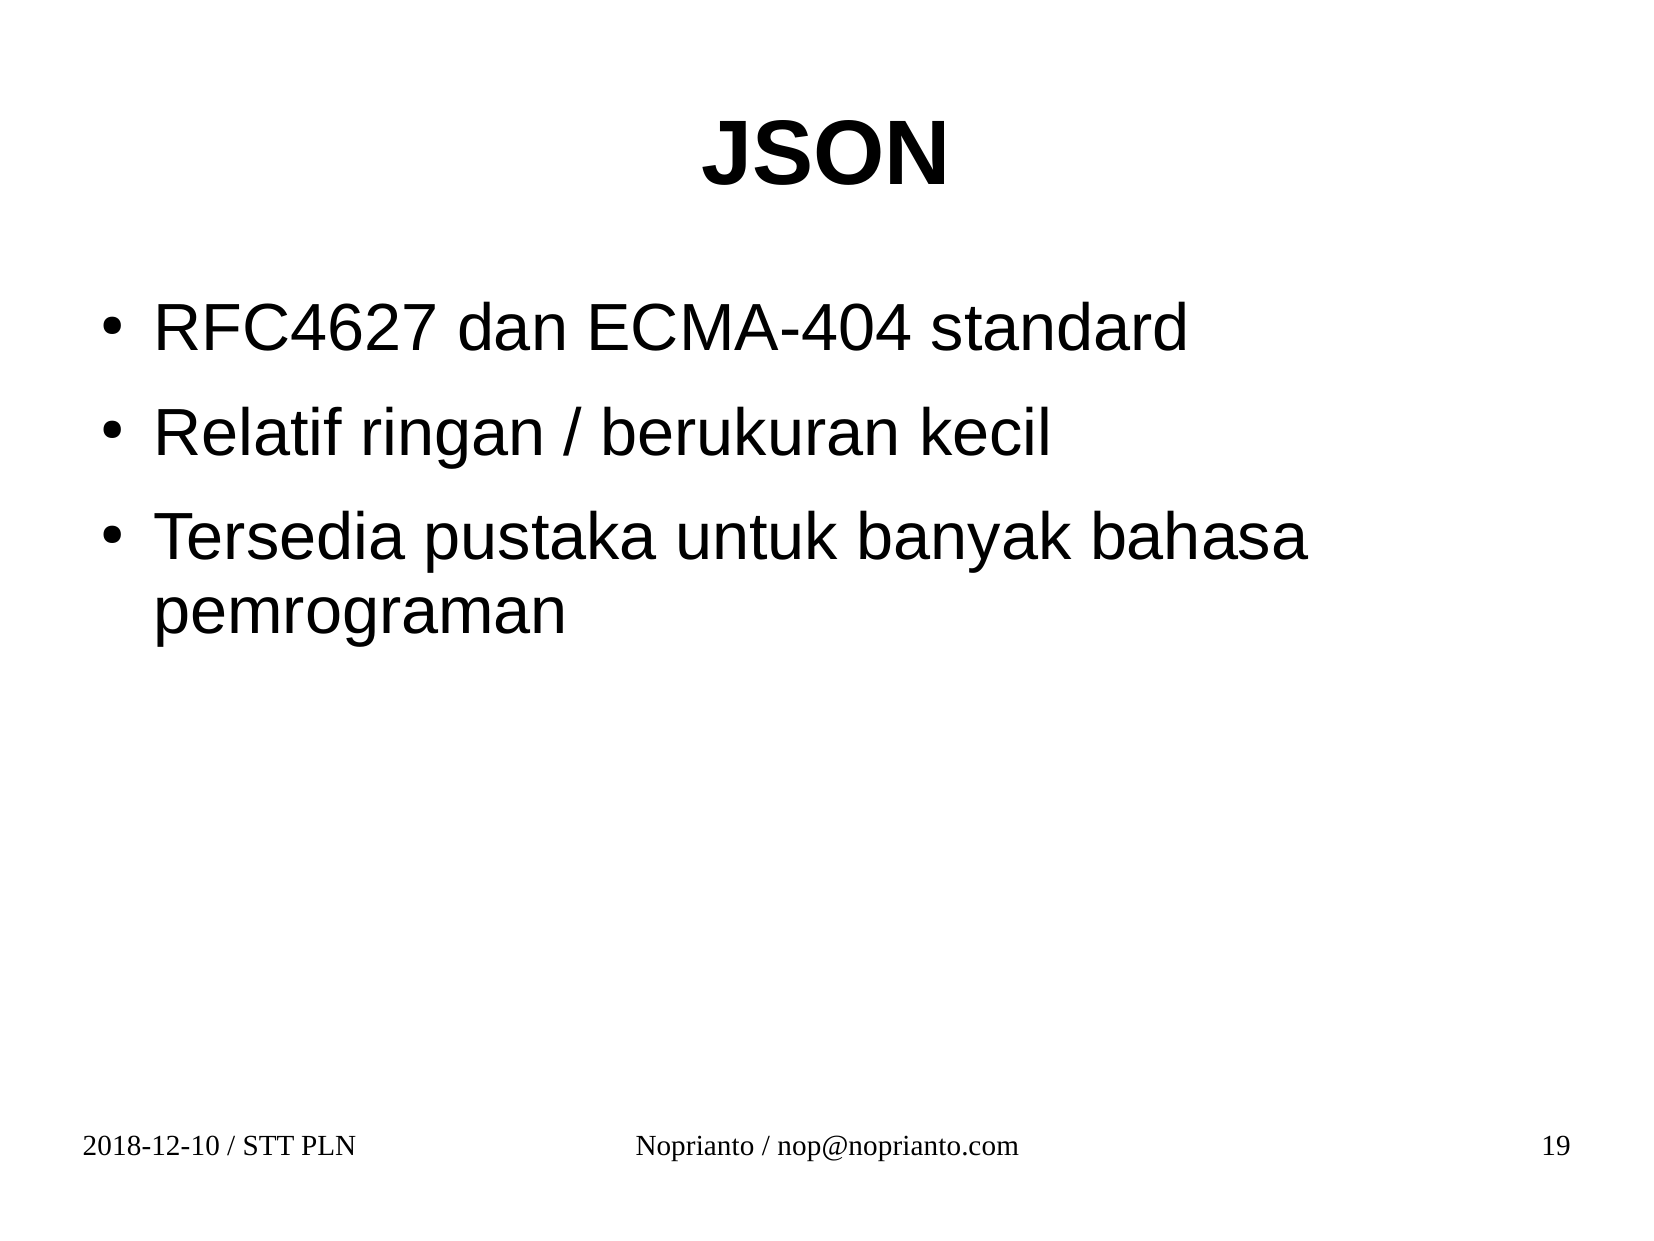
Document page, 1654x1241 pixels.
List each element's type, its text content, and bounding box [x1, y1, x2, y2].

list RFC4627 dan ECMA-404 standard Relatif ringan / berukuran kecil Tersedia pustaka untuk banyak bahasa pemrograman [82, 290, 1571, 1010]
title JSON [82, 49, 1571, 257]
